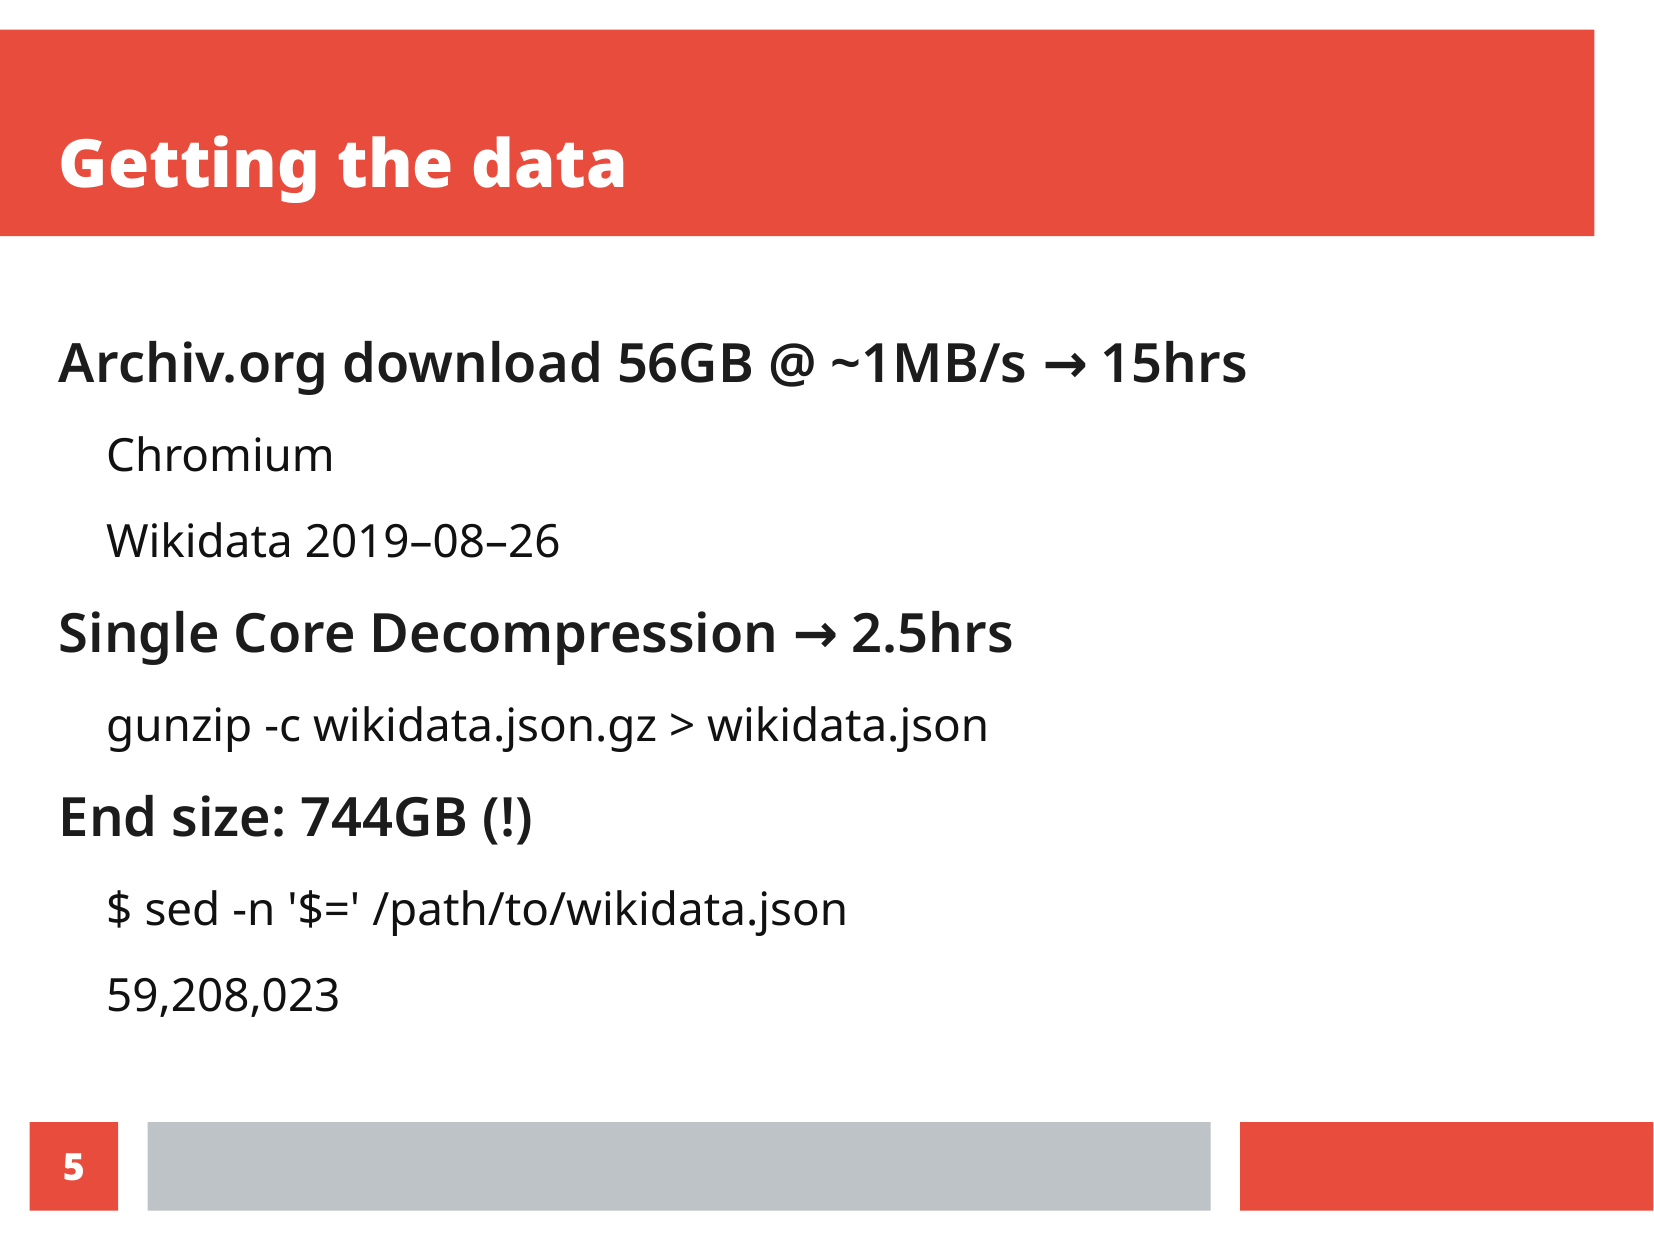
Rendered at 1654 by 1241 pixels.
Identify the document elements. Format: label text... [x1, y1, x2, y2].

list Archiv.org download 56GB @ ~1MB/s → 15hrs Chromium Wikidata 2019–08–26 Single Core Decompression → 2.5hrs gunzip -c wikidata.json.gz > wikidata.json End size: 744GB (!) $ sed -n '$=' /path/to/wikidata.json 59,208,023 [59, 324, 1565, 1093]
title Getting the data [59, 59, 1595, 207]
